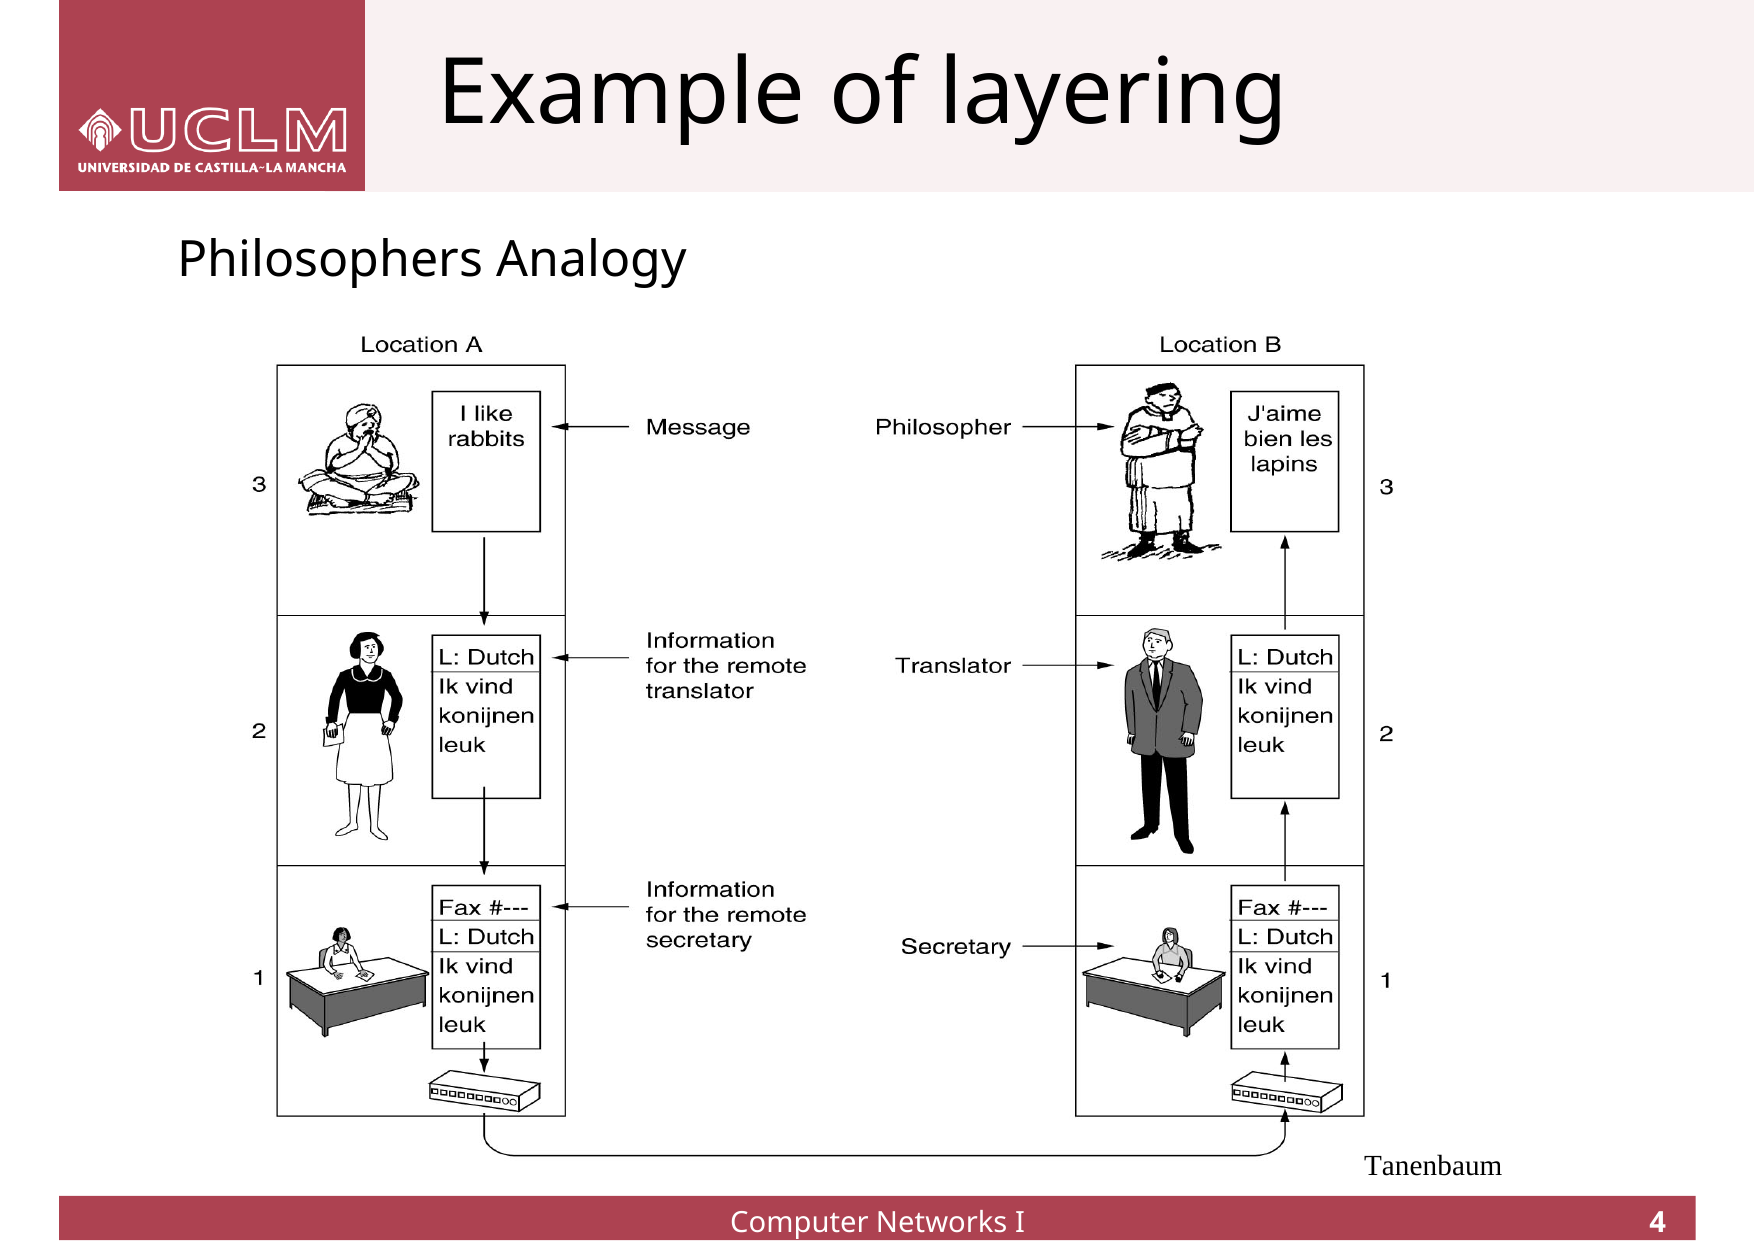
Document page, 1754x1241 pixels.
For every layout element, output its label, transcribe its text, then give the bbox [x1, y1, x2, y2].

picture [187, 289, 1458, 1190]
text_box Philosophers Analogy [177, 217, 649, 273]
picture [59, 0, 365, 191]
title Example of layering [413, 43, 1667, 145]
text_box Tanenbaum [1364, 1147, 1503, 1182]
